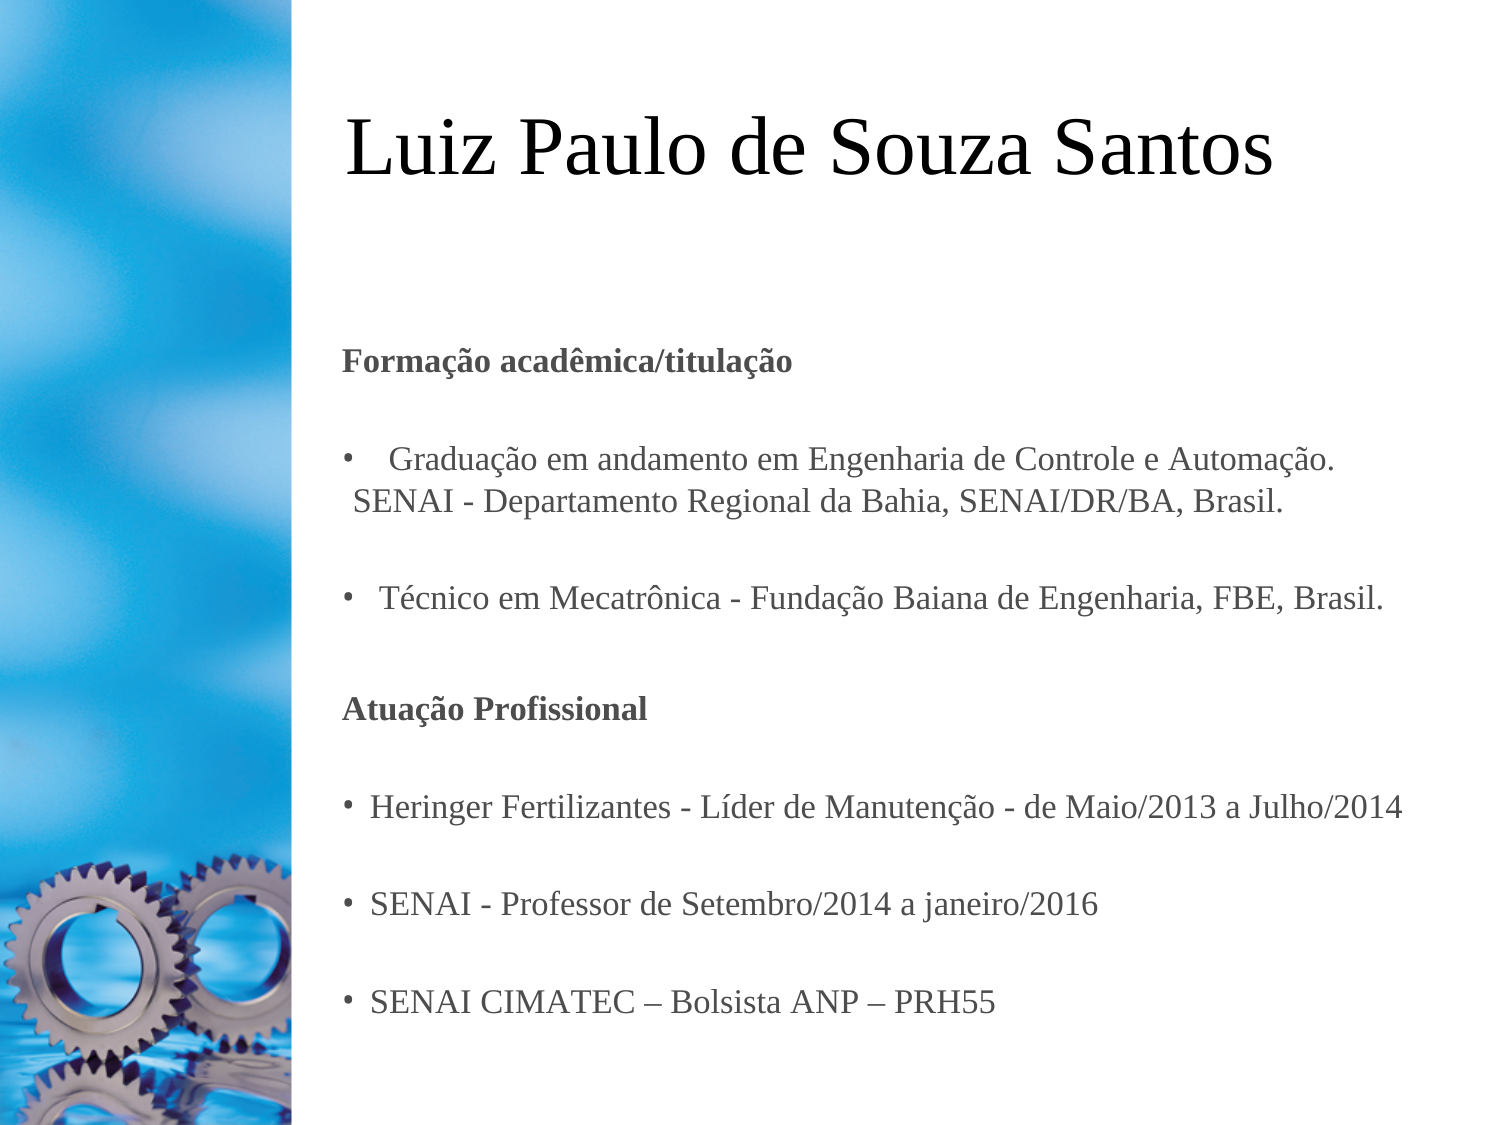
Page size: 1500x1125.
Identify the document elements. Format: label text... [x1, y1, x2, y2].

list Formação acadêmica/titulação Graduação em andamento em Engenharia de Controle e Automação. SENAI - Departamento Regional da Bahia, SENAI/DR/BA, Brasil. Técnico em Mecatrônica - Fundação Baiana de Engenharia, FBE, Brasil. Atuação Profissional Heringer Fertilizantes - Líder de Manutenção - de Maio/2013 a Julho/2014 SENAI - Professor de Setembro/2014 a janeiro/2016 SENAI CIMATEC – Bolsista ANP – PRH55 [327, 330, 1465, 1031]
title Luiz Paulo de Souza Santos [330, 82, 1469, 201]
picture [0, 0, 1500, 1125]
